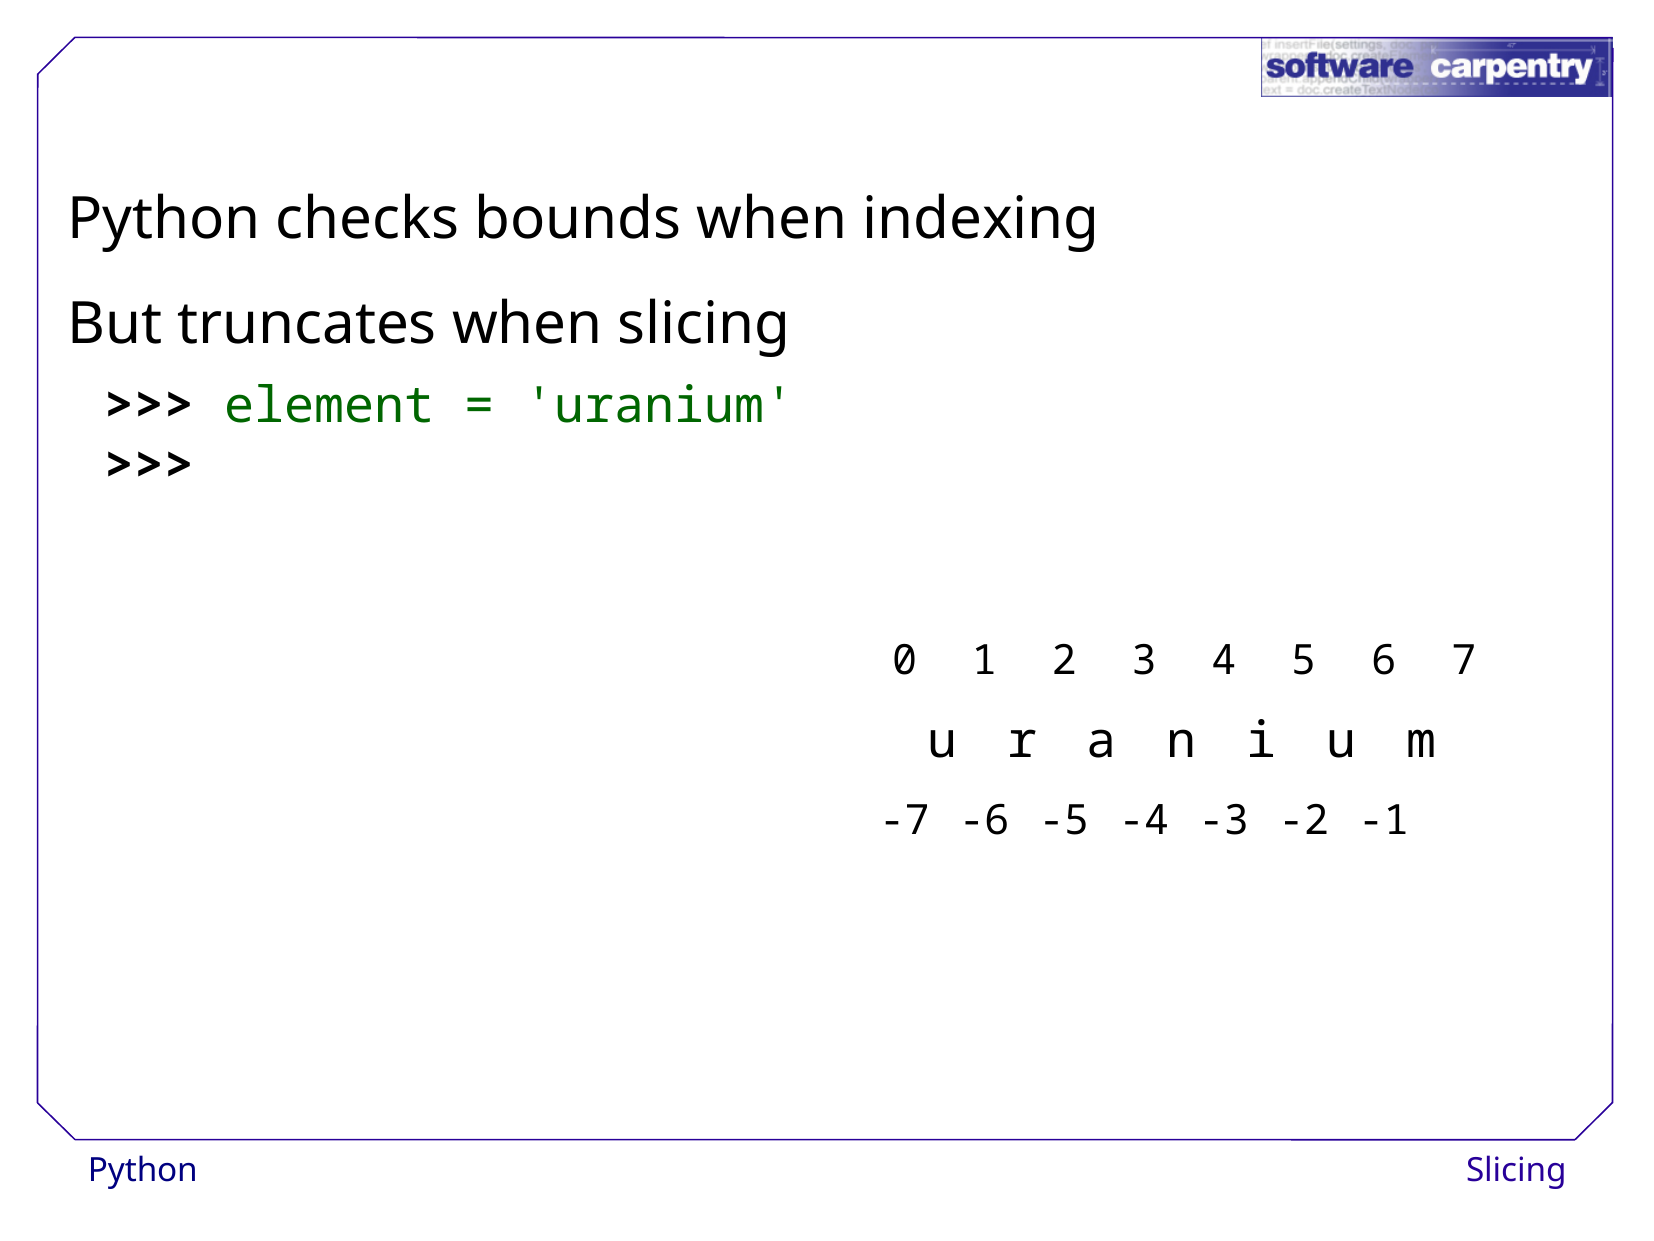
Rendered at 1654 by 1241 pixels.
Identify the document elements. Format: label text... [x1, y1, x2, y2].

text_box >>> element = 'uranium' >>> [89, 364, 827, 998]
table_header 1 [945, 629, 1024, 705]
text_box Python checks bounds when indexing But truncates when slicing [52, 137, 1265, 364]
table_header r [982, 705, 1062, 780]
table_header 5 [1264, 629, 1344, 705]
table_header -7 [865, 790, 945, 866]
table_header 0 [865, 629, 945, 705]
picture [1261, 39, 1613, 97]
table_header m [1382, 705, 1461, 780]
table_header u [902, 705, 982, 780]
table_header 4 [1184, 629, 1264, 705]
table_header i [1222, 705, 1302, 780]
table_header -5 [1024, 790, 1104, 866]
table_header n [1142, 705, 1222, 780]
table_header -3 [1184, 790, 1264, 866]
table_header -6 [945, 790, 1024, 866]
table_header u [1302, 705, 1382, 780]
table_header 3 [1104, 629, 1184, 705]
table_header -1 [1344, 790, 1424, 866]
table_header -4 [1104, 790, 1184, 866]
table_header 7 [1424, 629, 1504, 705]
table_header 6 [1344, 629, 1424, 705]
table_header a [1062, 705, 1142, 780]
table_header -2 [1264, 790, 1344, 866]
table_header 2 [1024, 629, 1104, 705]
